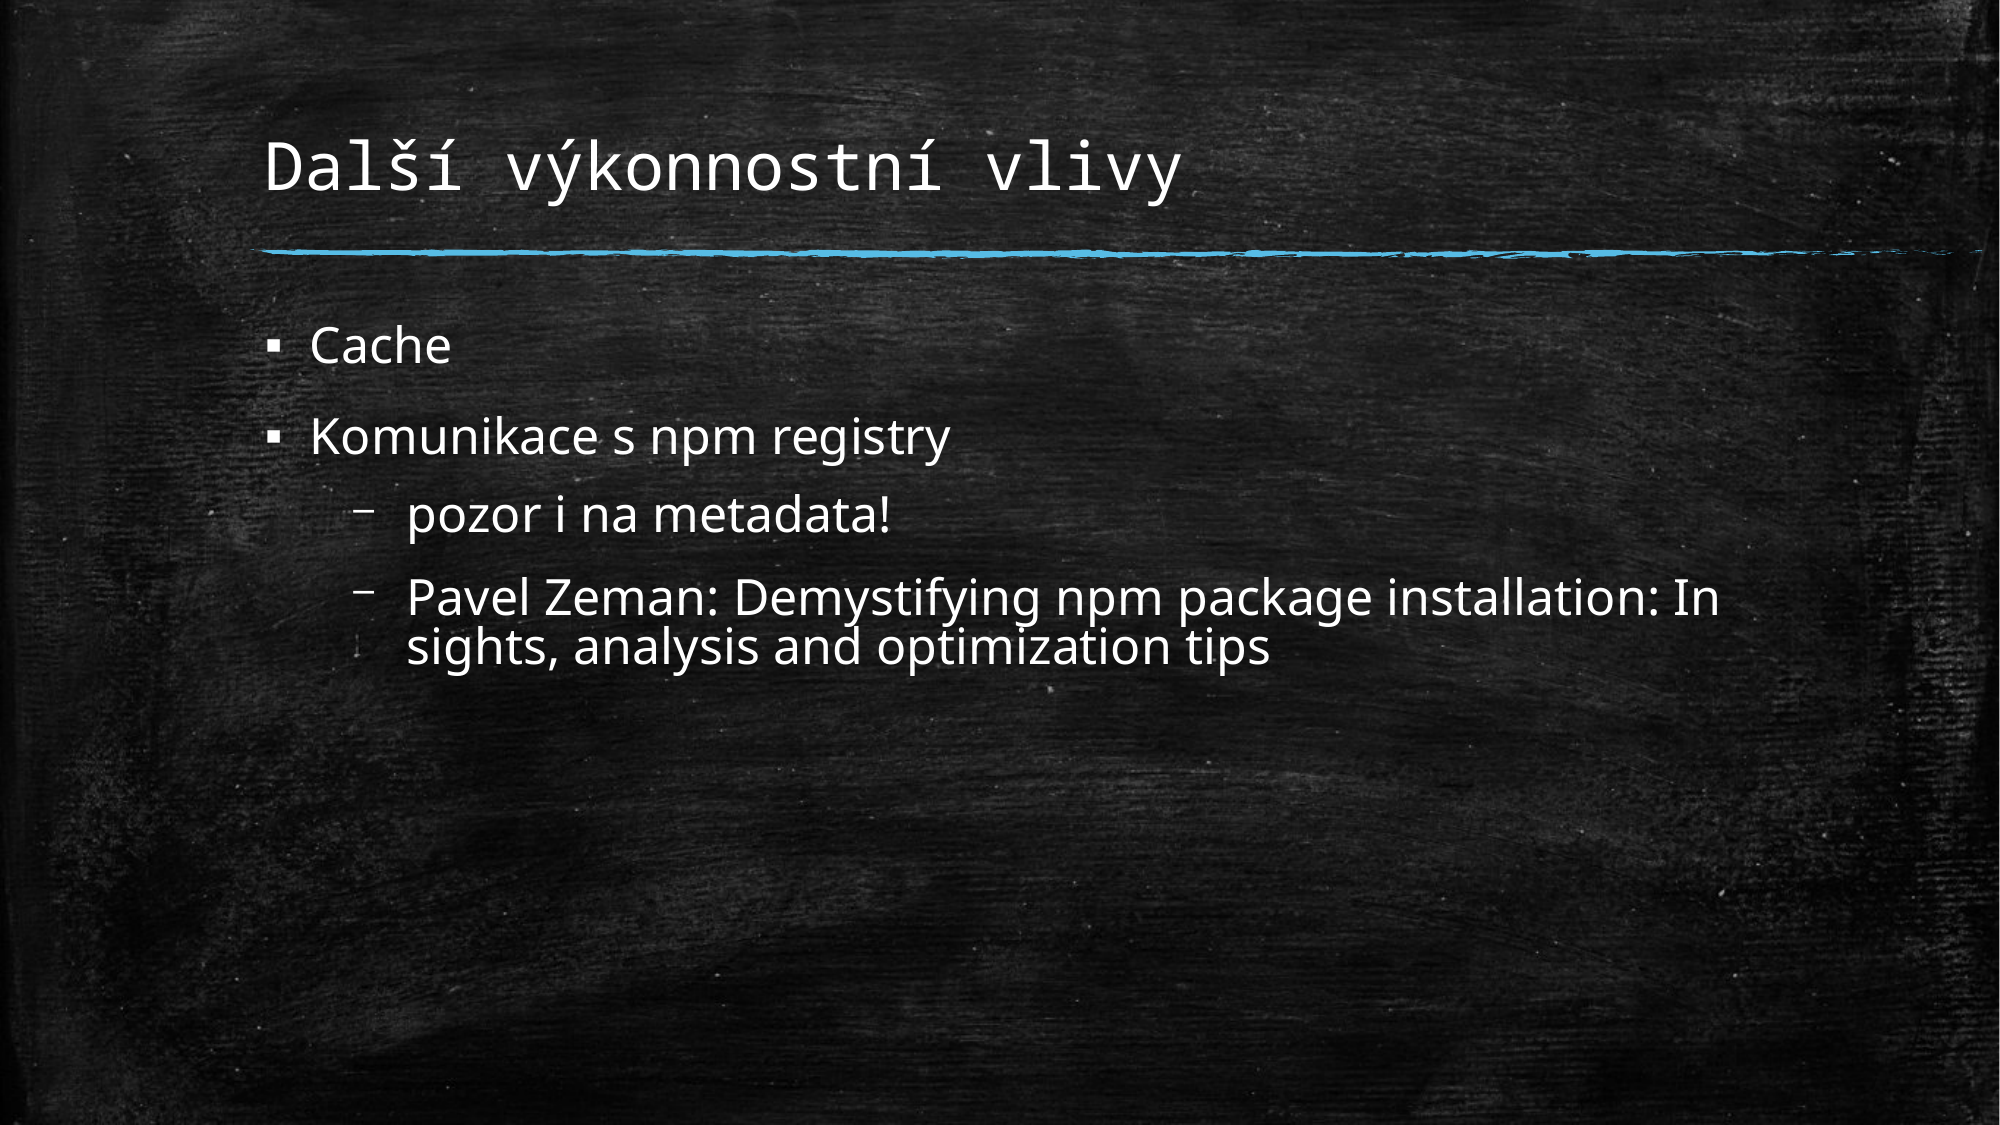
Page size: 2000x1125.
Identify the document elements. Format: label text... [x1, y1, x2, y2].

picture [0, 0, 2000, 1125]
title Další výkonnostní vlivy [249, 45, 1750, 213]
list Cache Komunikace s npm registry pozor i na metadata! Pavel Zeman: Demystifying npm package installation: Insights, analysis and optimization tips [249, 312, 1750, 1013]
